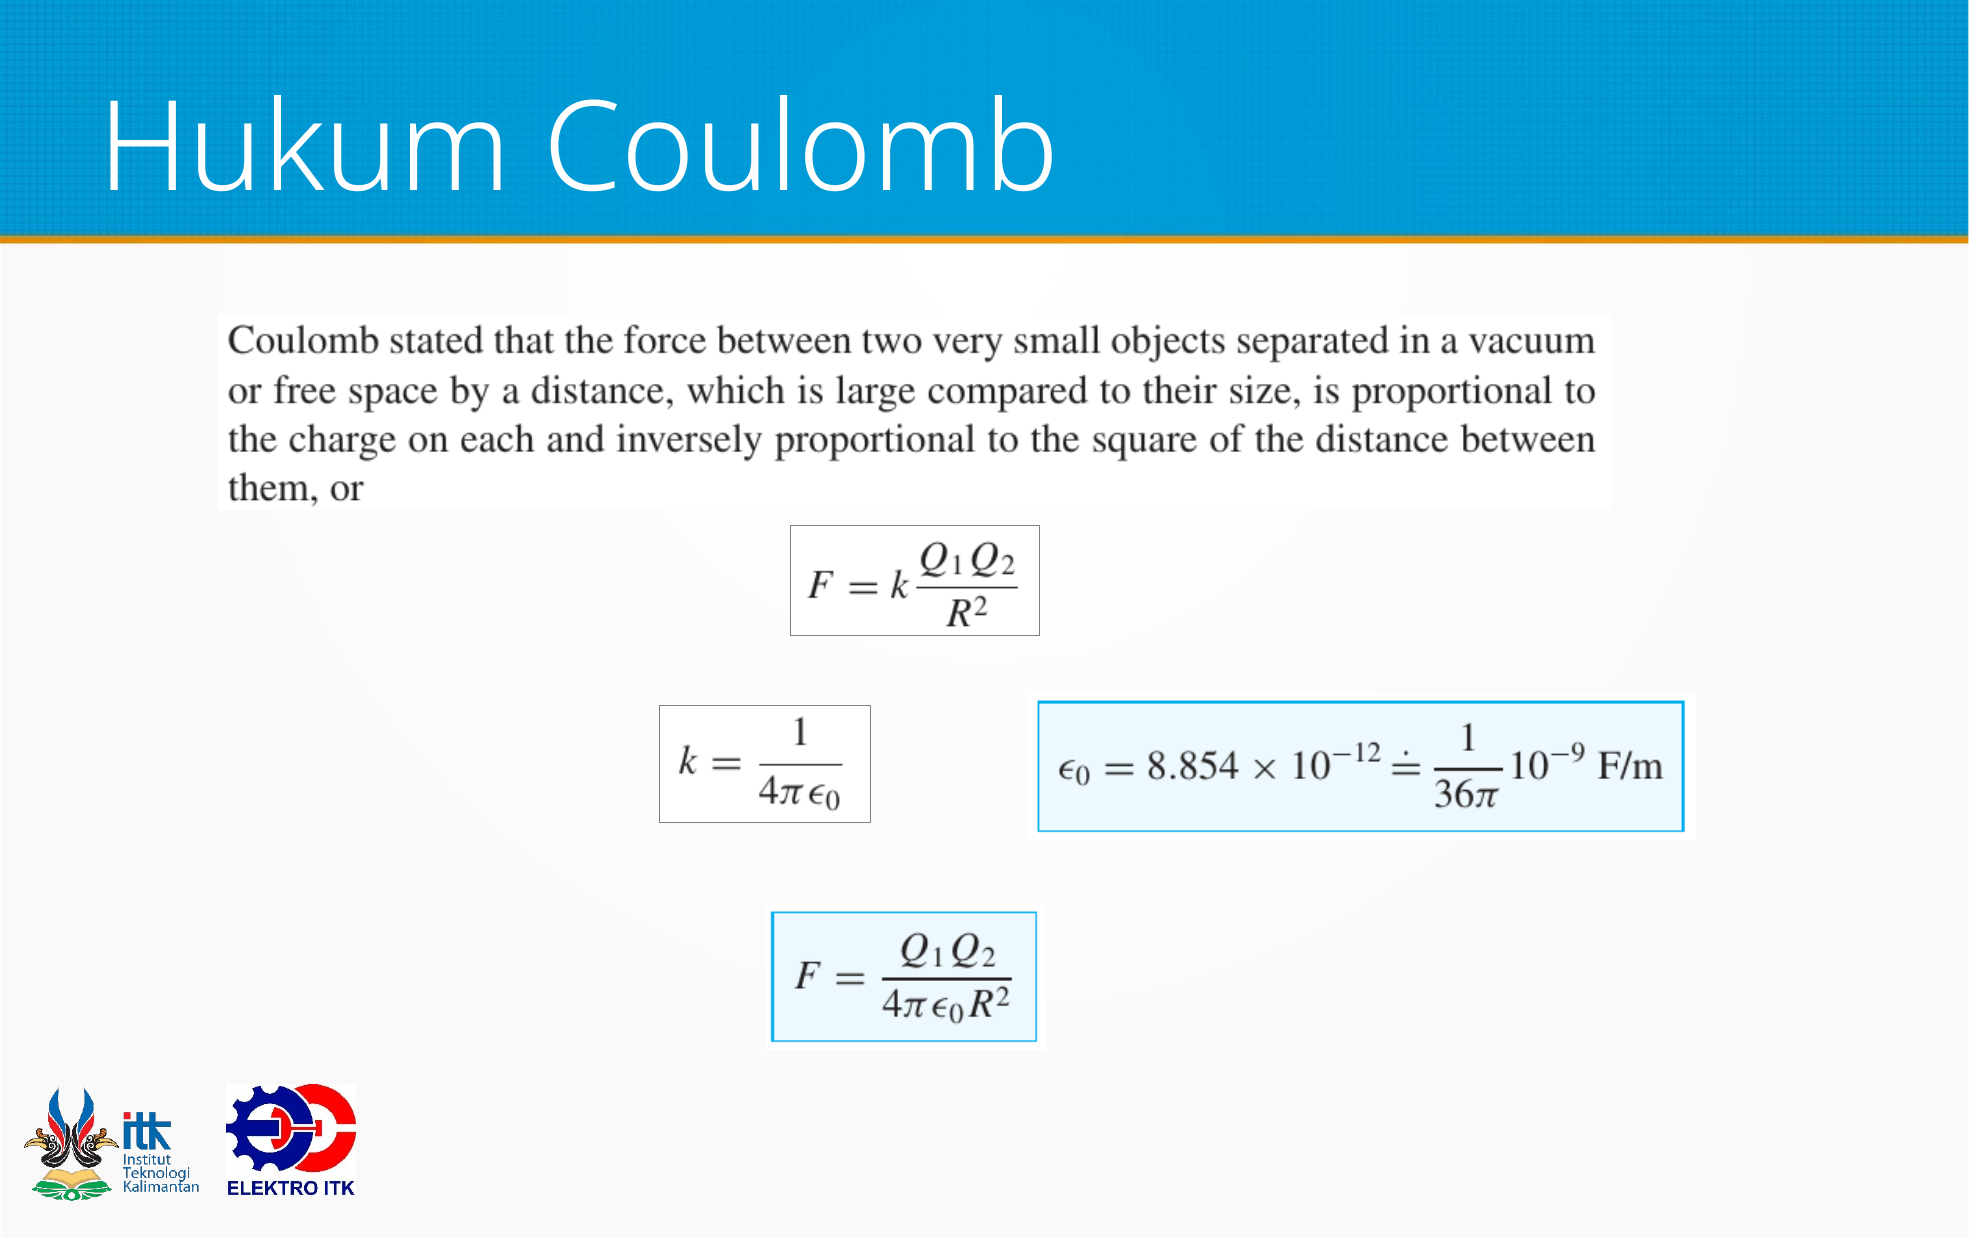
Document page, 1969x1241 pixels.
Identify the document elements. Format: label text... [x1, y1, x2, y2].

title Hukum Coulomb [98, 19, 1870, 227]
picture [0, 233, 1969, 1241]
